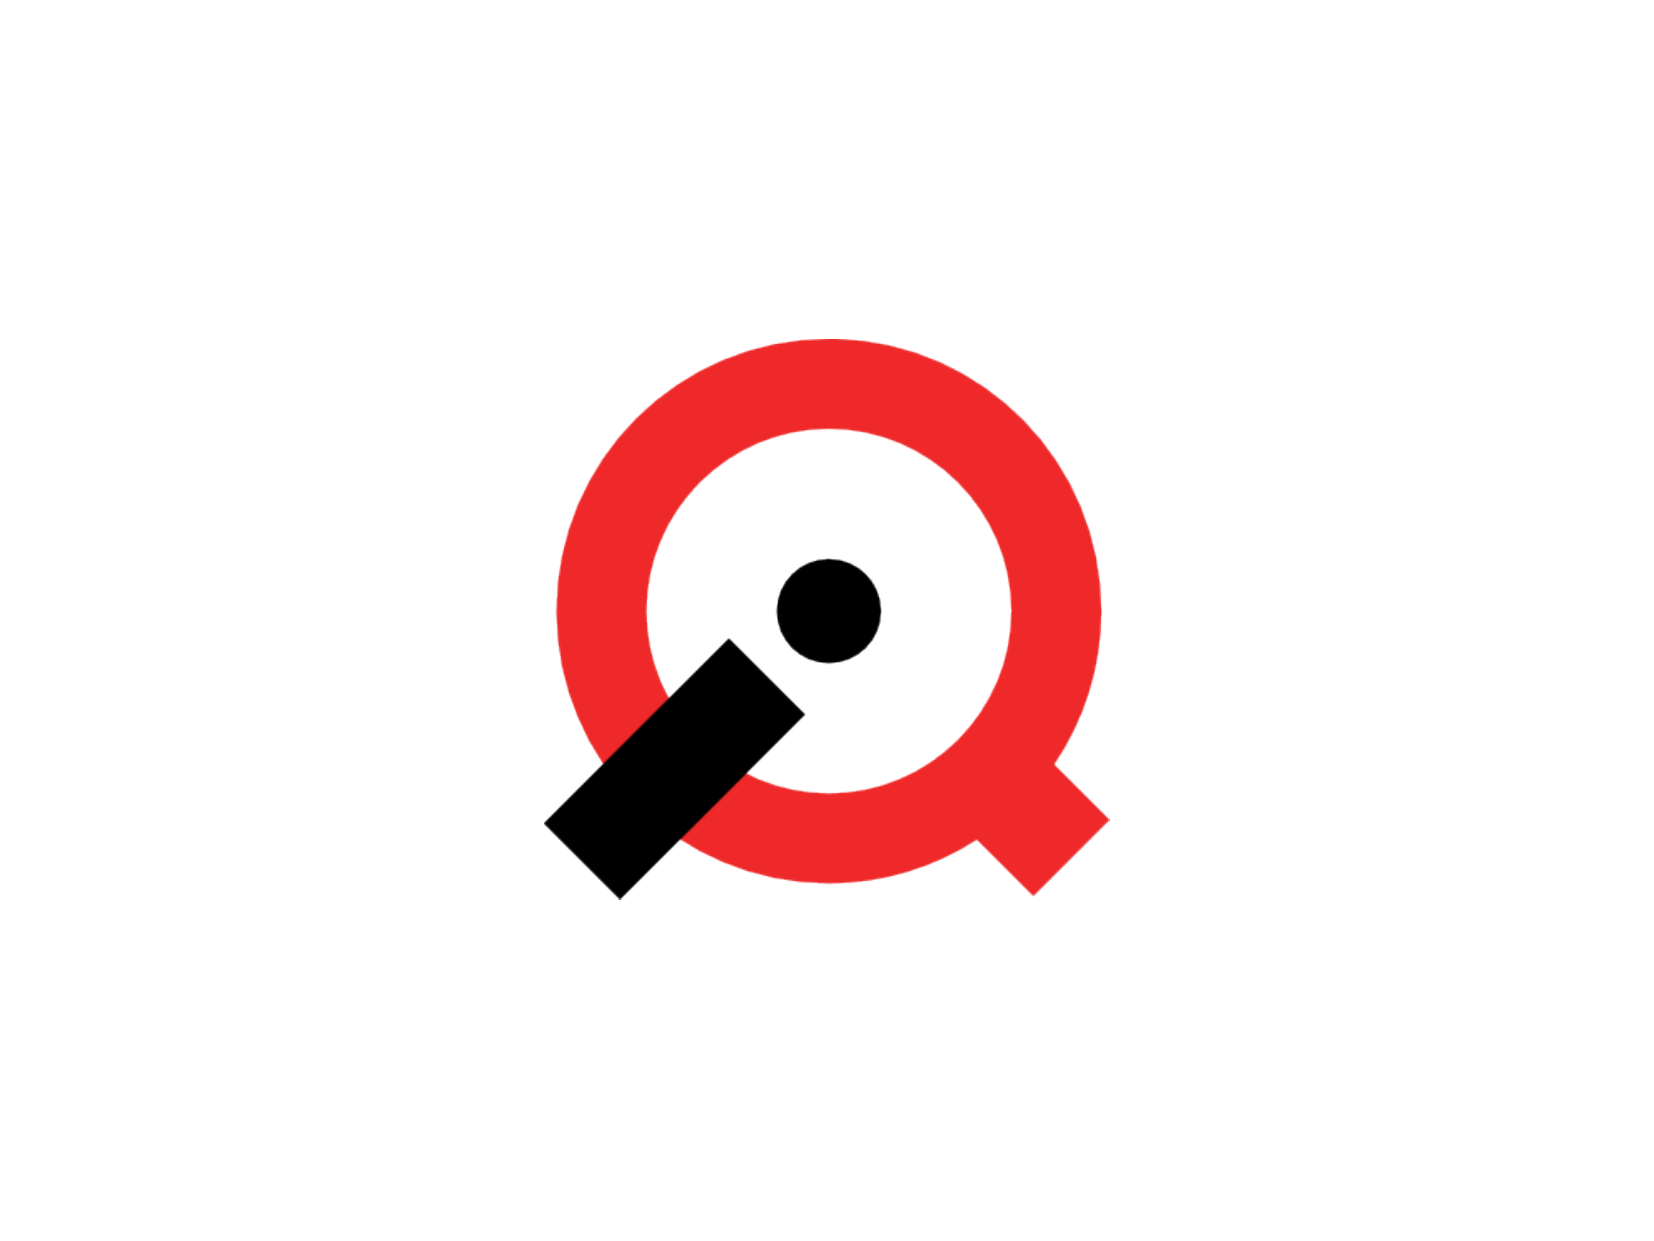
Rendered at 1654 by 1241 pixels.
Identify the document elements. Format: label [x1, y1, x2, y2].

picture [544, 339, 1110, 901]
